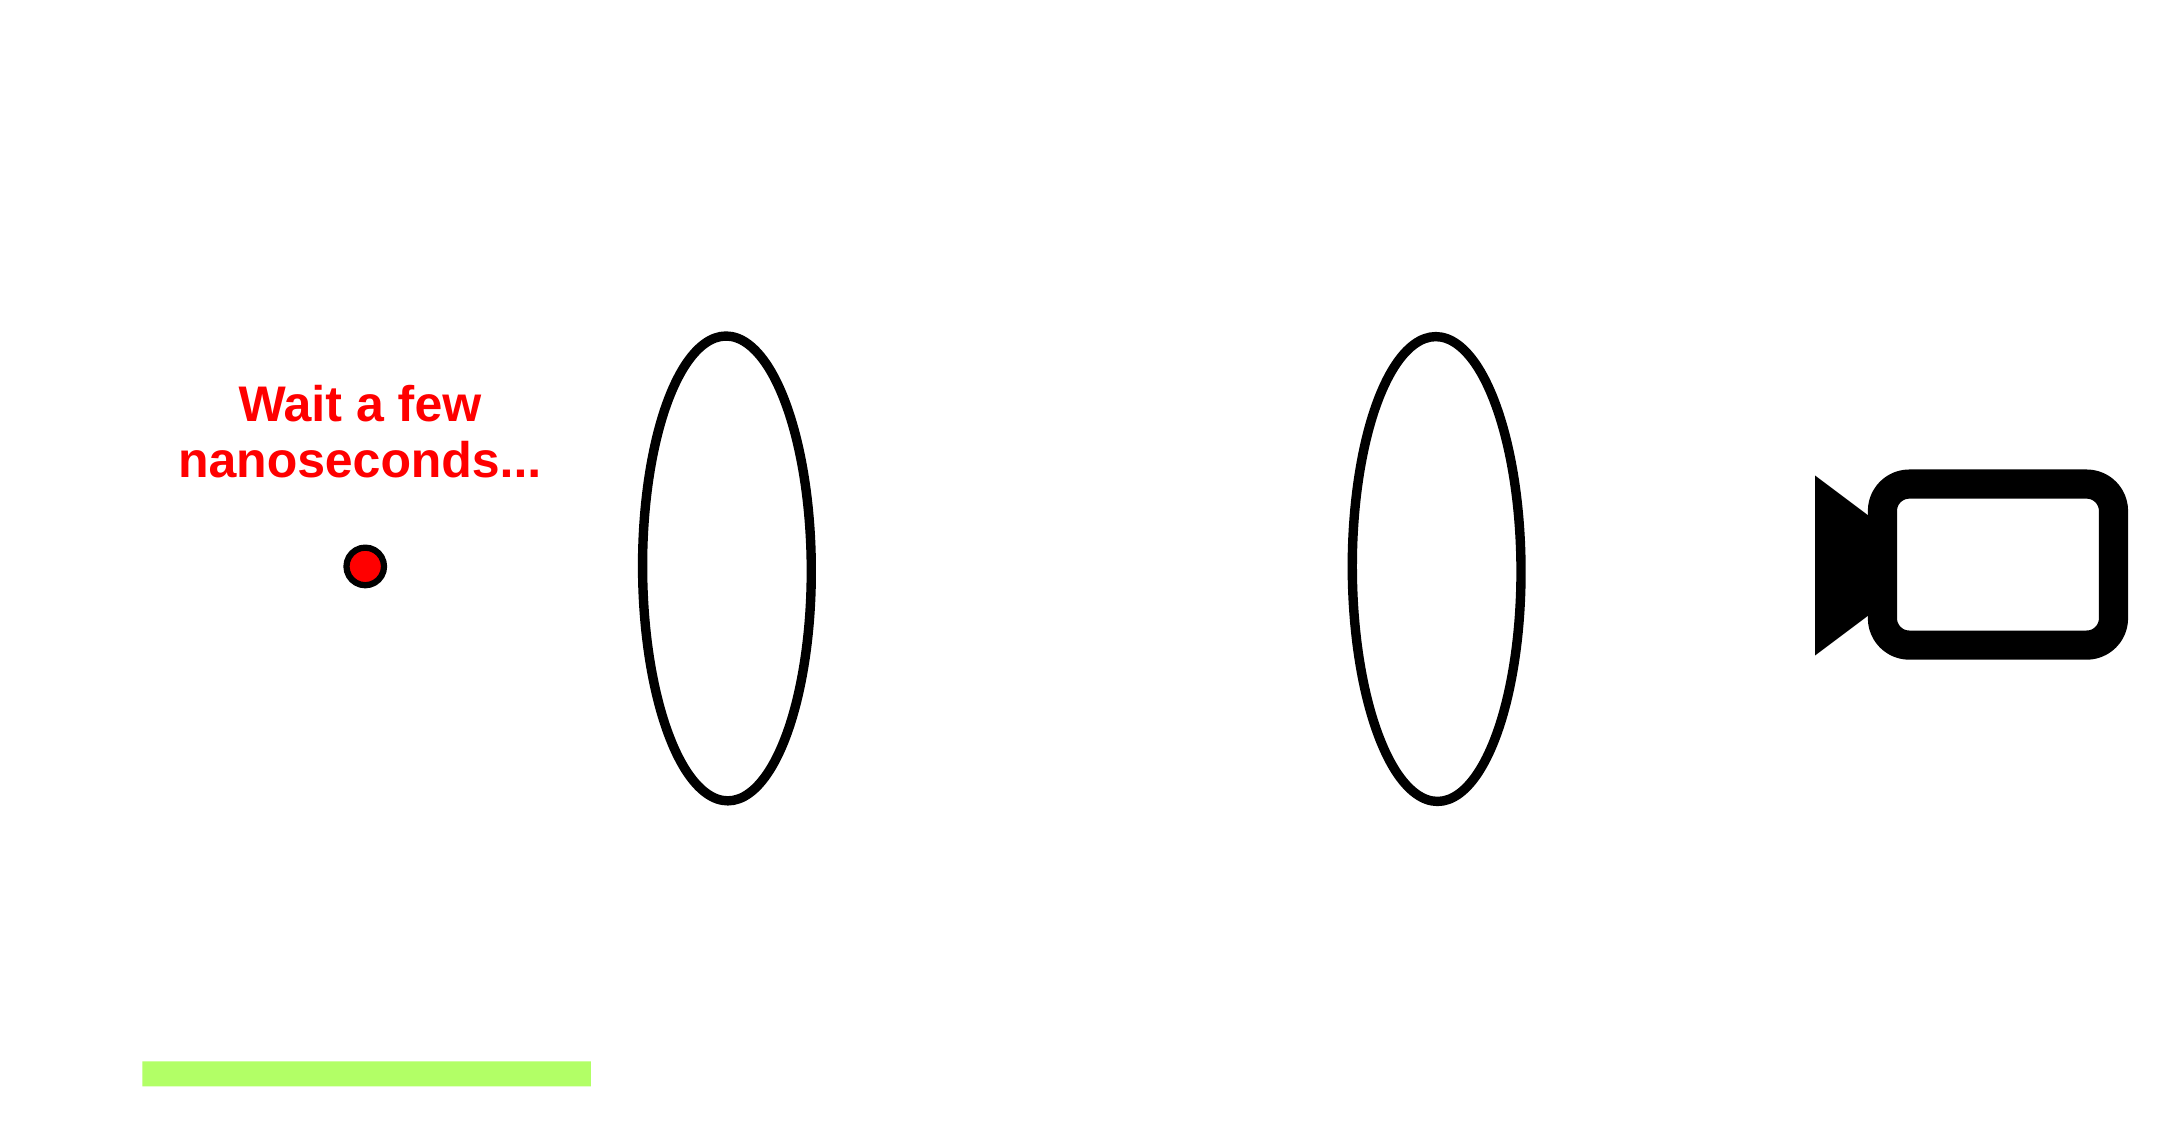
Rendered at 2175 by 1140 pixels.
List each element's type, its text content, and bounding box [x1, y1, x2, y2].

text_box [1352, 336, 1522, 802]
text_box [346, 547, 385, 586]
text_box [1882, 484, 2114, 646]
text_box Wait a few nanoseconds... [150, 368, 571, 496]
text_box [642, 336, 812, 801]
text_box [1815, 475, 1876, 656]
